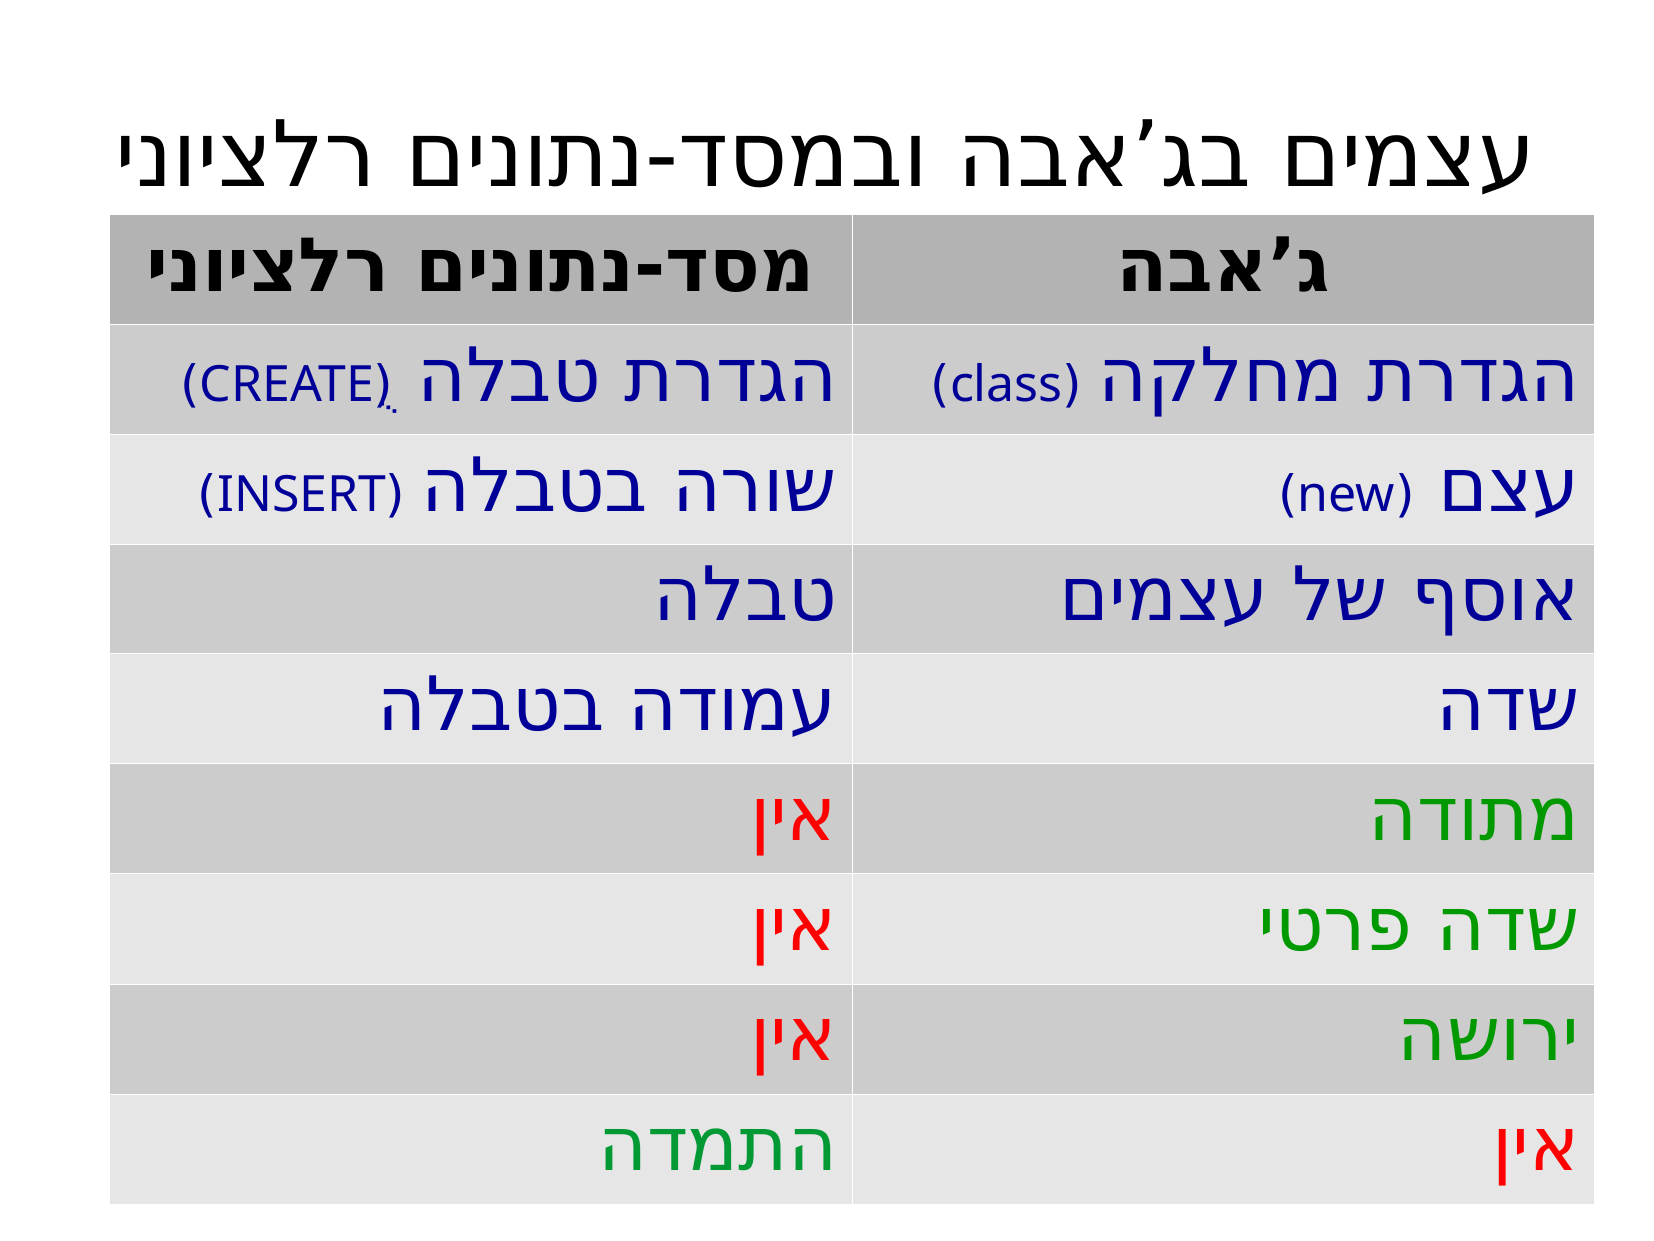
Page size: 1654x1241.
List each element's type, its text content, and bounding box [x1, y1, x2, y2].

table_cell אין [110, 764, 852, 873]
table_cell אין [110, 874, 852, 984]
table_cell עמודה בטבלה [110, 654, 852, 763]
table_cell טבלה [110, 545, 852, 653]
table_cell הגדרת מחלקה (class) [853, 325, 1594, 434]
table_cell הגדרת טבלה (ֻCREATE) [110, 325, 852, 434]
table_header מסד-נתונים רלציוני [110, 215, 852, 324]
table_cell התמדה [110, 1095, 852, 1204]
table_cell מתודה [853, 764, 1594, 873]
table_cell אוסף של עצמים [853, 545, 1594, 653]
table_cell אין [853, 1095, 1594, 1204]
table_cell שורה בטבלה (INSERT) [110, 435, 852, 544]
table_cell אין [110, 985, 852, 1094]
table_cell עצם (new) [853, 435, 1594, 544]
title עצמים בג’אבה ובמסד-נתונים רלציוני [82, 75, 1571, 226]
table_cell שדה [853, 654, 1594, 763]
table_cell שדה פרטי [853, 874, 1594, 984]
table_cell ירושה [853, 985, 1594, 1094]
table_header ג’אבה [853, 215, 1594, 324]
